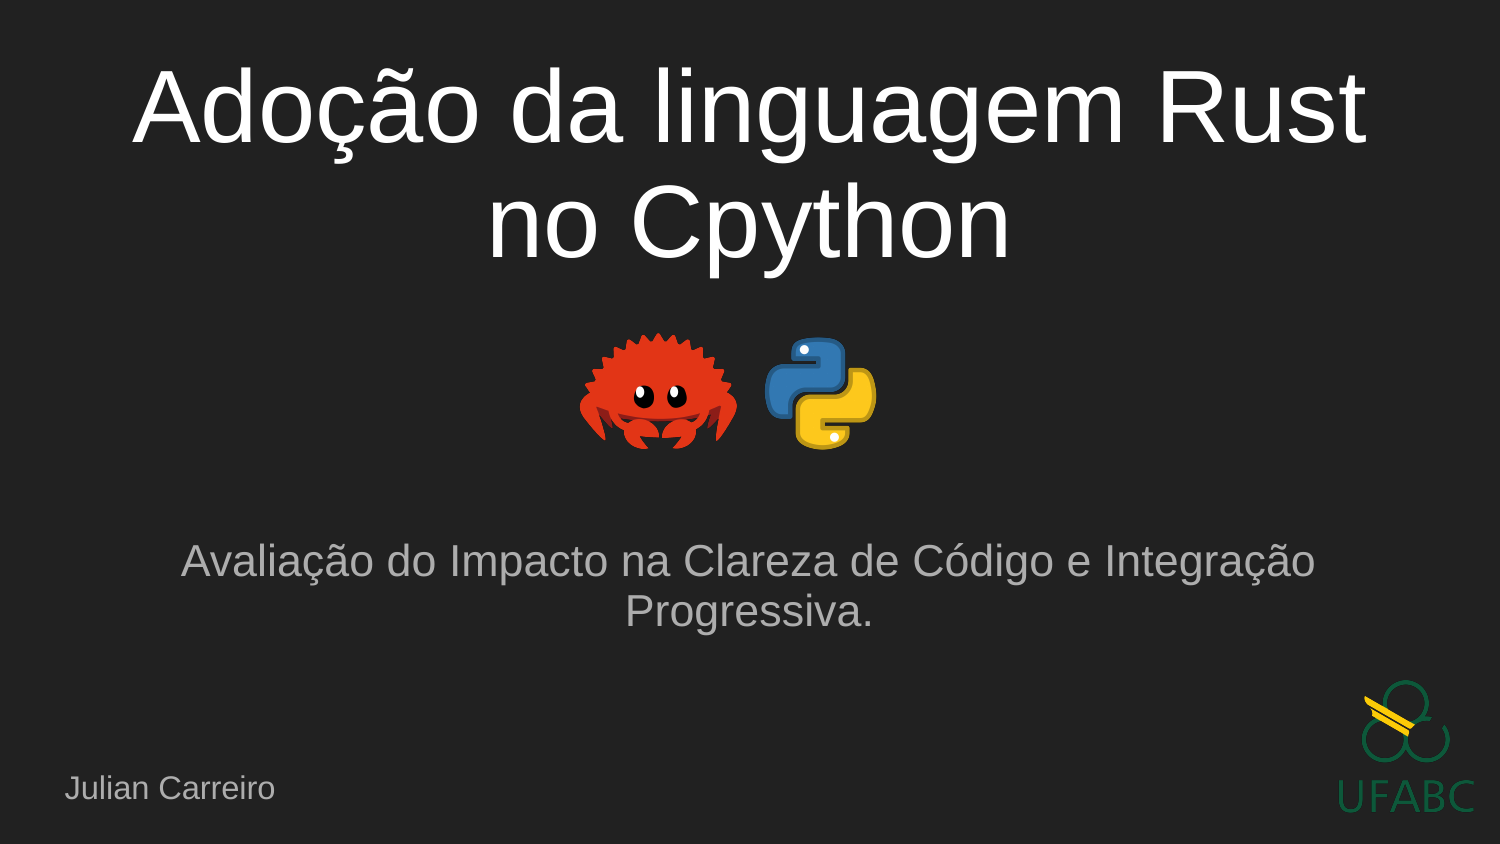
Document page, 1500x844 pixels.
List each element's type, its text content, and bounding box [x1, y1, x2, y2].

subtitle Avaliação do Impacto na Clareza de Código e Integração Progressiva. [51, 520, 1449, 651]
title Adoção da linguagem Rust no Cpython [83, 33, 1417, 294]
picture [760, 333, 881, 454]
picture [1335, 680, 1475, 823]
subtitle Julian Carreiro [23, 755, 317, 823]
picture [570, 327, 748, 460]
